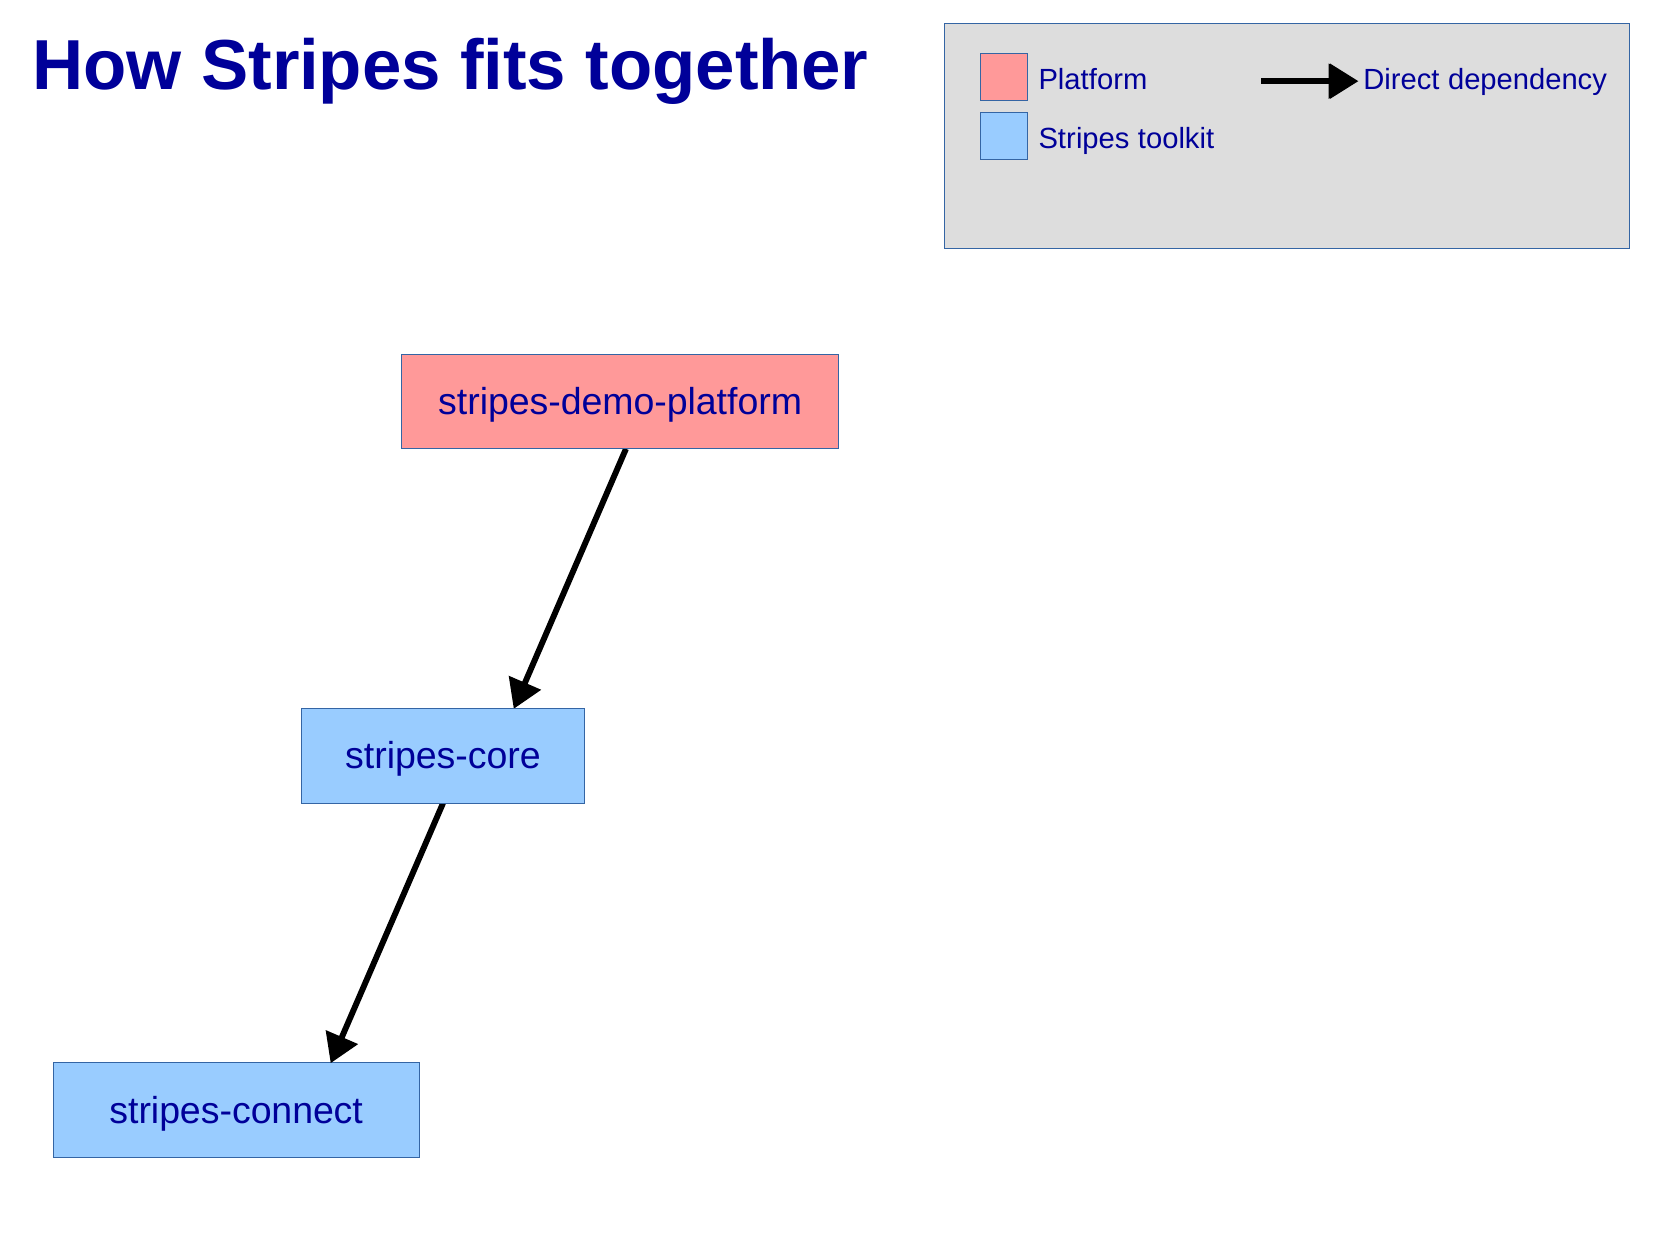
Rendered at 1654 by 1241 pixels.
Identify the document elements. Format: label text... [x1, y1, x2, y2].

text_box stripes-demo-platform [401, 354, 839, 449]
text_box [944, 23, 1630, 249]
text_box How Stripes fits together [17, 17, 886, 112]
text_box Platform [1023, 55, 1162, 103]
text_box stripes-connect [53, 1062, 420, 1158]
text_box Stripes toolkit [1023, 114, 1229, 163]
text_box stripes-core [301, 708, 585, 804]
text_box Direct dependency [1348, 55, 1622, 103]
